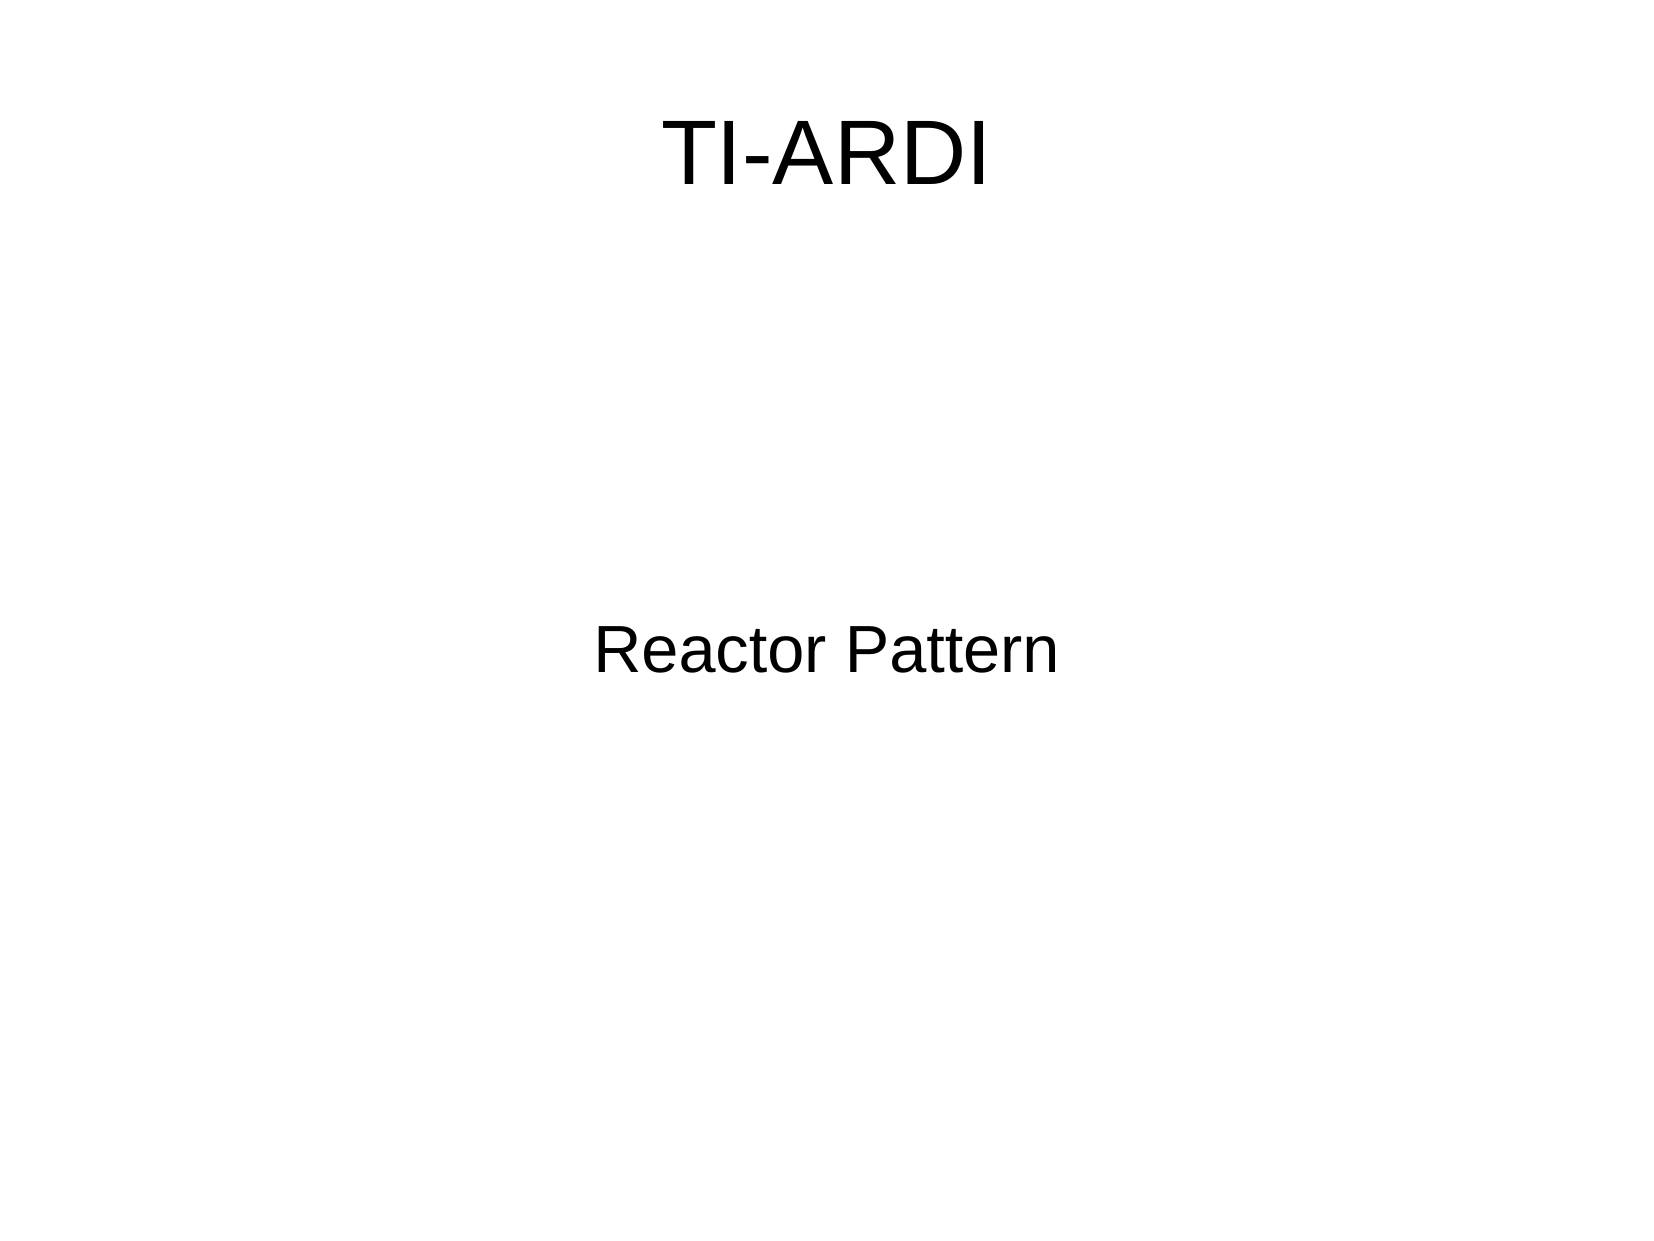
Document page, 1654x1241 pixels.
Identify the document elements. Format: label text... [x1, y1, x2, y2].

title TI-ARDI [82, 49, 1571, 257]
subtitle Reactor Pattern [82, 290, 1571, 1010]
